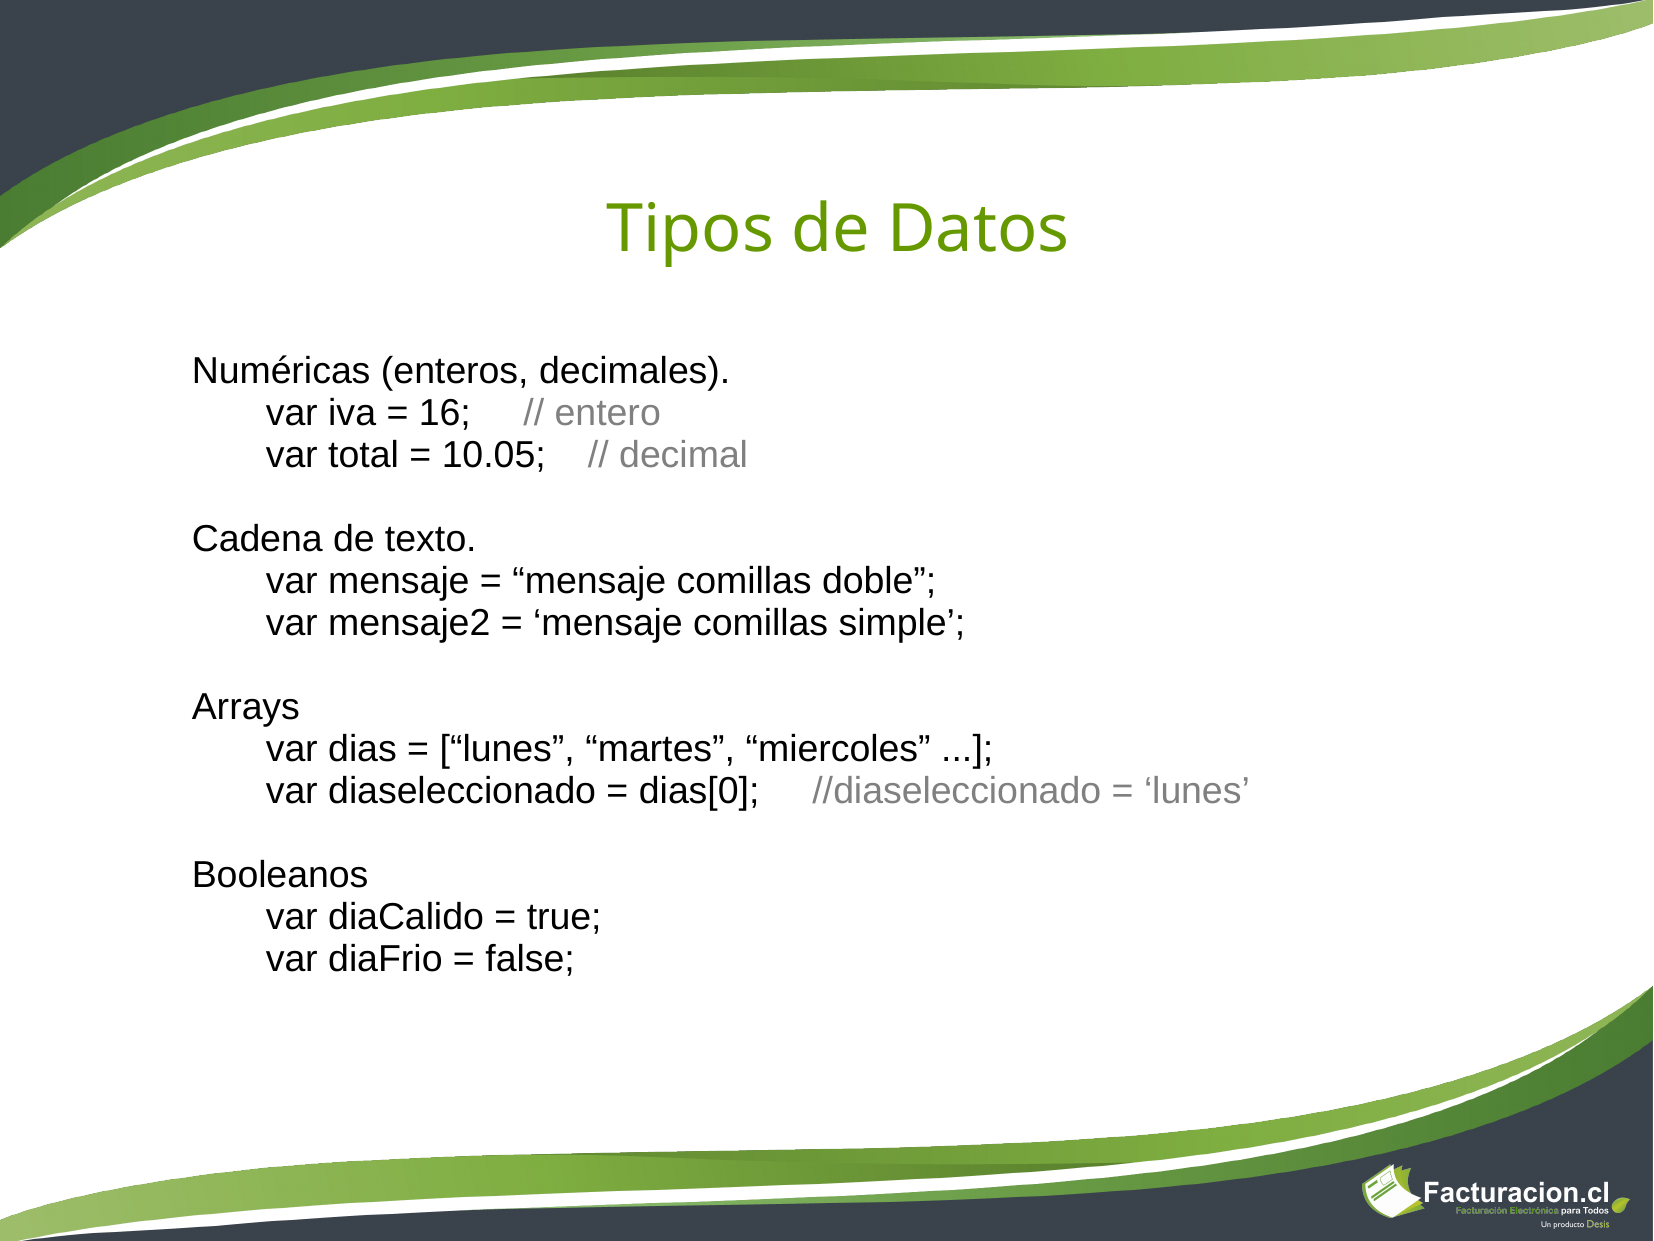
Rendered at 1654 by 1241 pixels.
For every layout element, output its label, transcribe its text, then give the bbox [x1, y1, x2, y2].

text_box Tipos de Datos [165, 177, 1512, 286]
picture [0, 0, 1653, 1241]
text_box Numéricas (enteros, decimales). var iva = 16; // entero var total = 10.05; // decimal Cadena de texto. var mensaje = “mensaje comillas doble”; var mensaje2 = ‘mensaje comillas simple’; Arrays var dias = [“lunes”, “martes”, “miercoles” ...]; var diaseleccionado = dias[0]; //diaseleccionado = ‘lunes’ Booleanos var diaCalido = true; var diaFrio = false; [177, 342, 1406, 1072]
